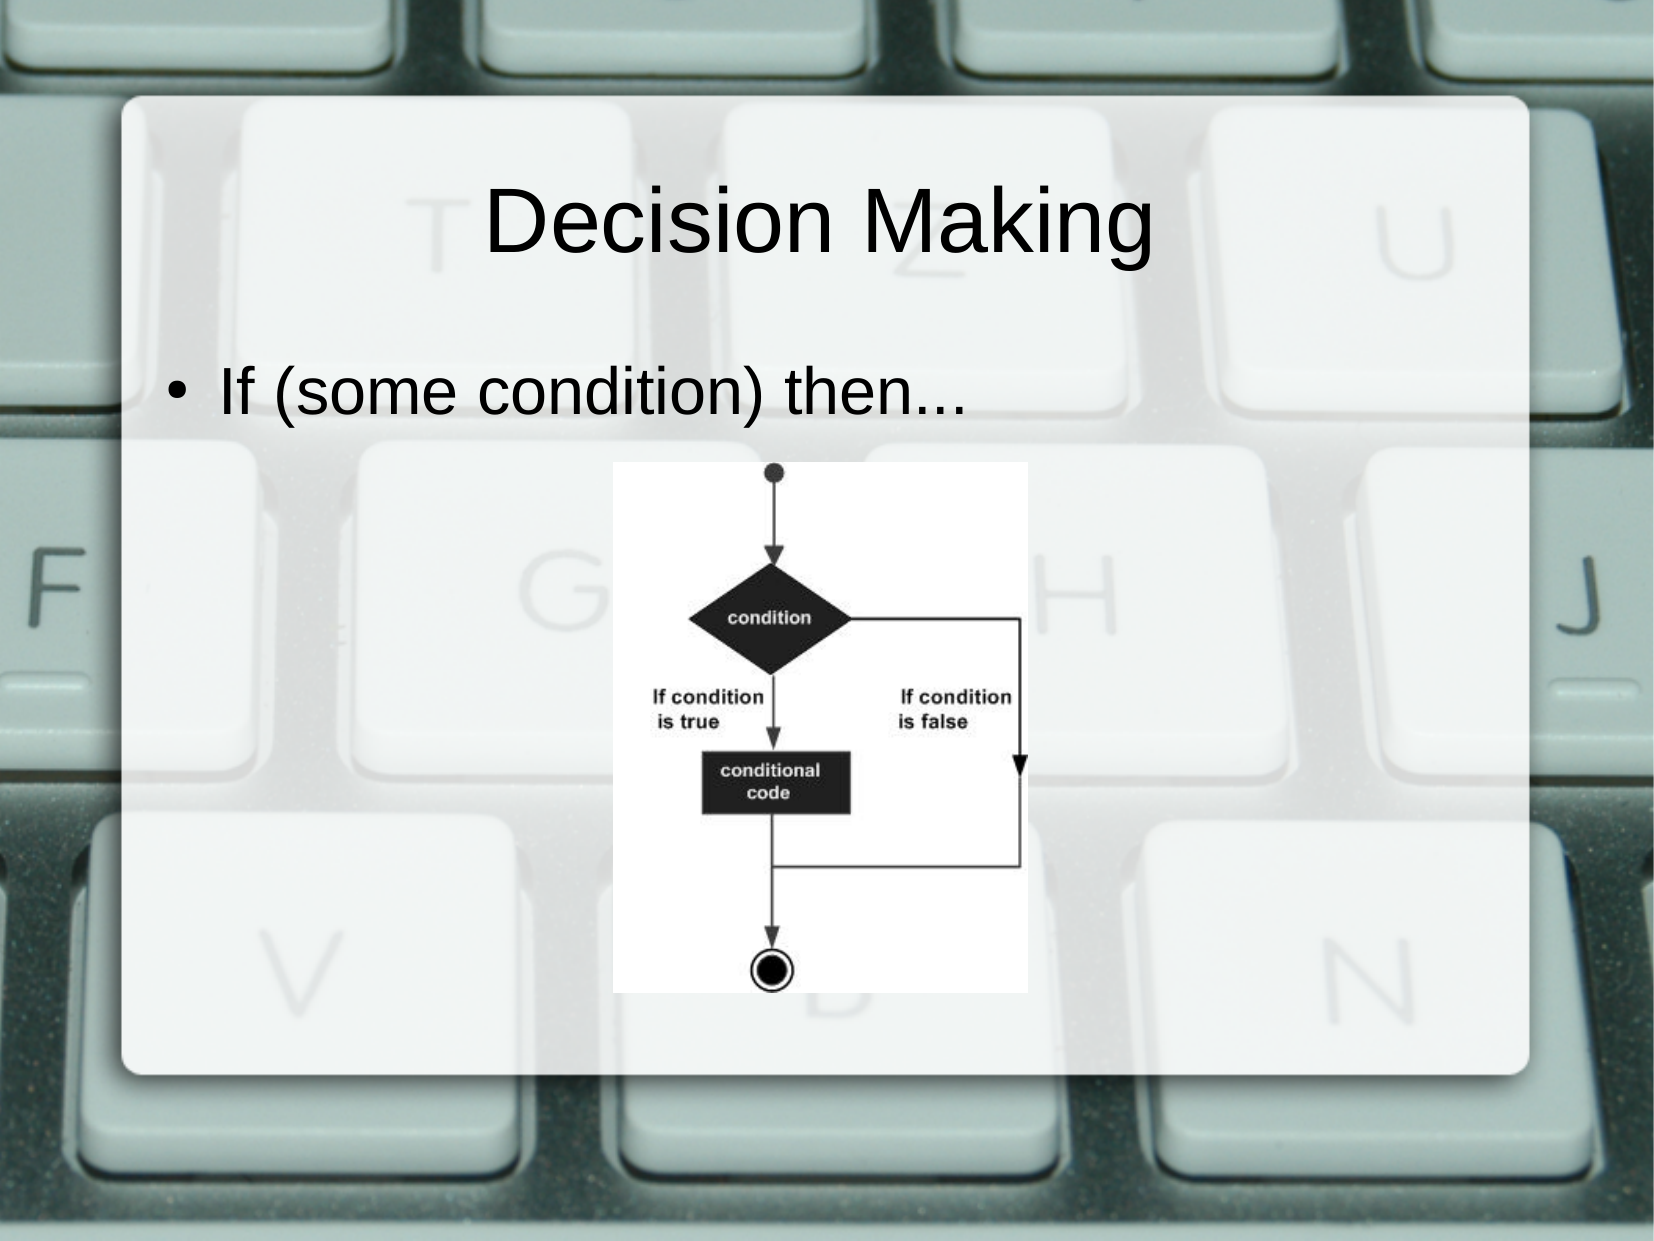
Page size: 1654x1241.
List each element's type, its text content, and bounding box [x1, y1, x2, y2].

list If (some condition) then... [147, 354, 1506, 1063]
title Decision Making [135, 117, 1506, 325]
picture [0, 0, 1654, 1241]
